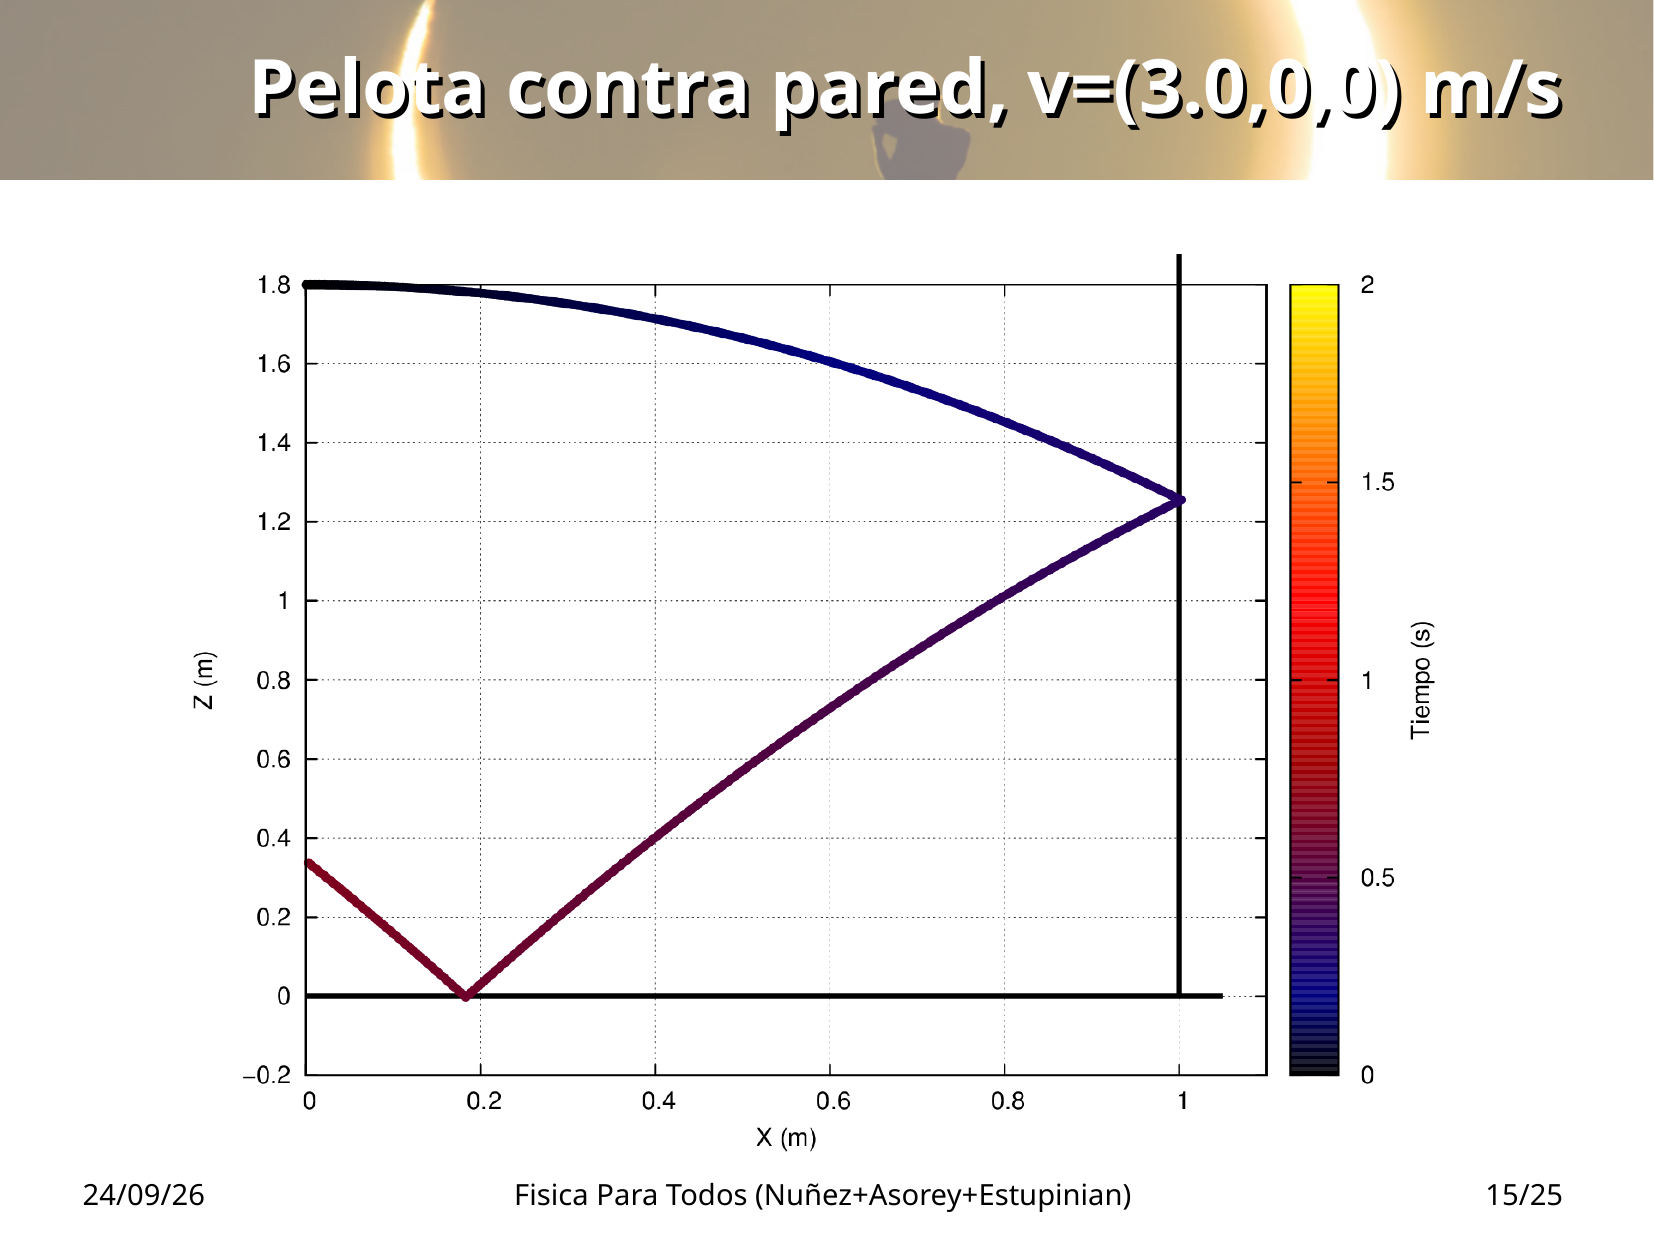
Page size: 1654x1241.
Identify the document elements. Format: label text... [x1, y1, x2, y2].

picture [0, 0, 1654, 180]
picture [183, 254, 1470, 1156]
title Pelota contra pared, v=(3.0,0,0) m/s [75, 19, 1564, 151]
